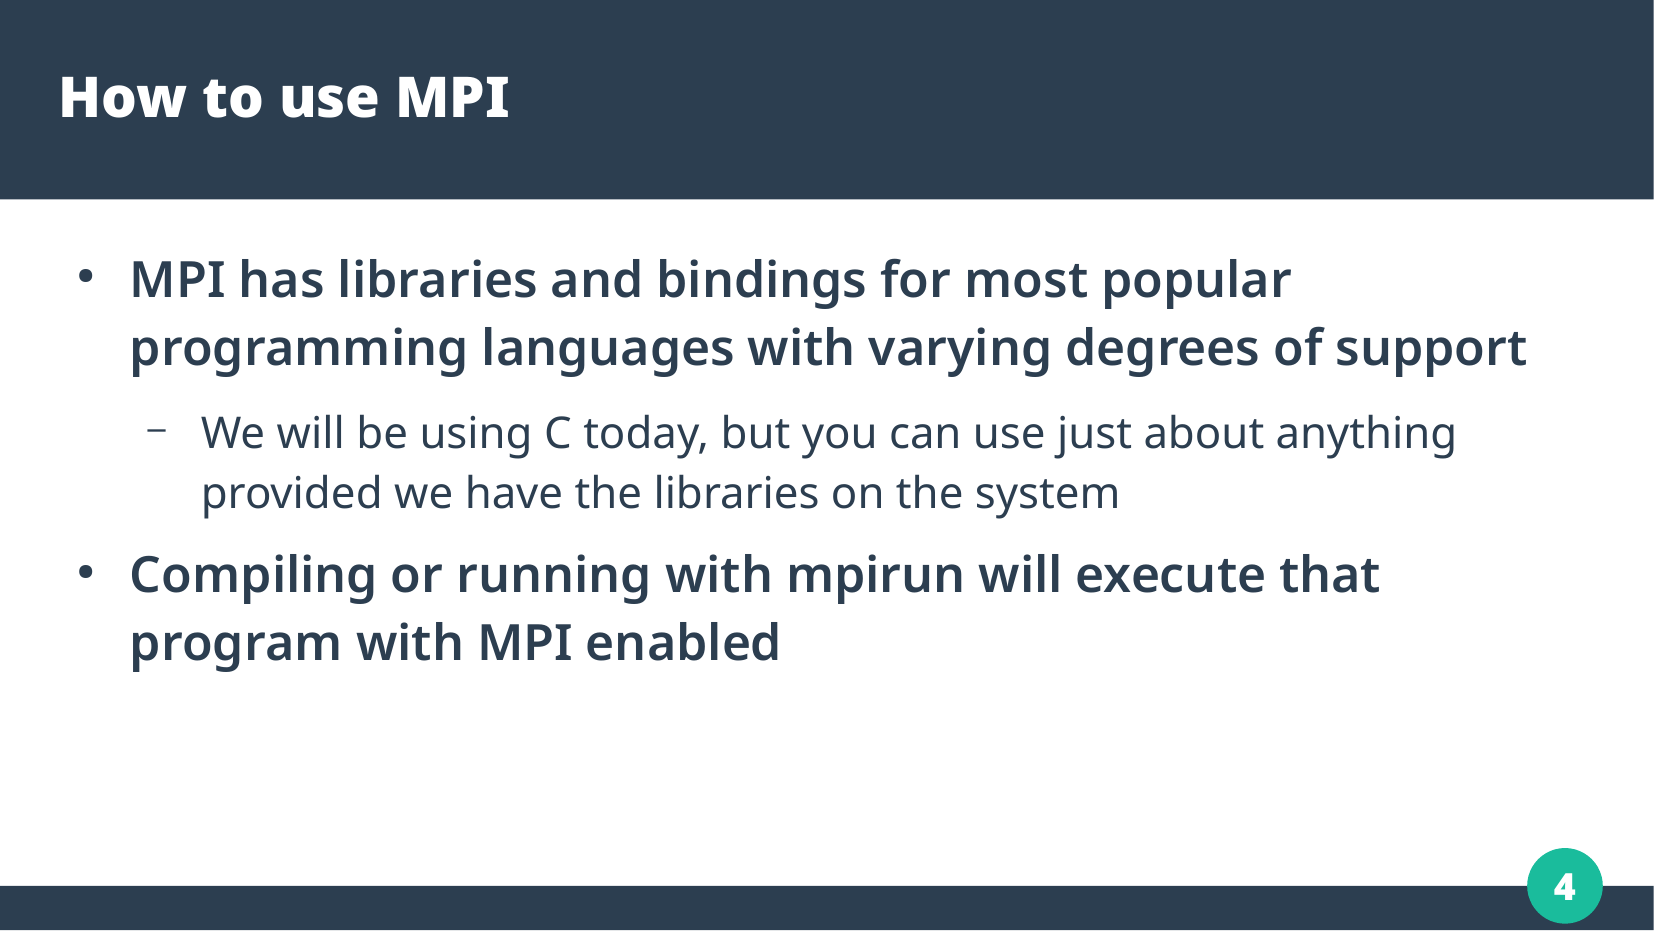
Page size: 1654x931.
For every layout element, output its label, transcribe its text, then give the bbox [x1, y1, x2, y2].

list MPI has libraries and bindings for most popular programming languages with varying degrees of support We will be using C today, but you can use just about anything provided we have the libraries on the system Compiling or running with mpirun will execute that program with MPI enabled [59, 243, 1595, 864]
title How to use MPI [59, 37, 1595, 156]
